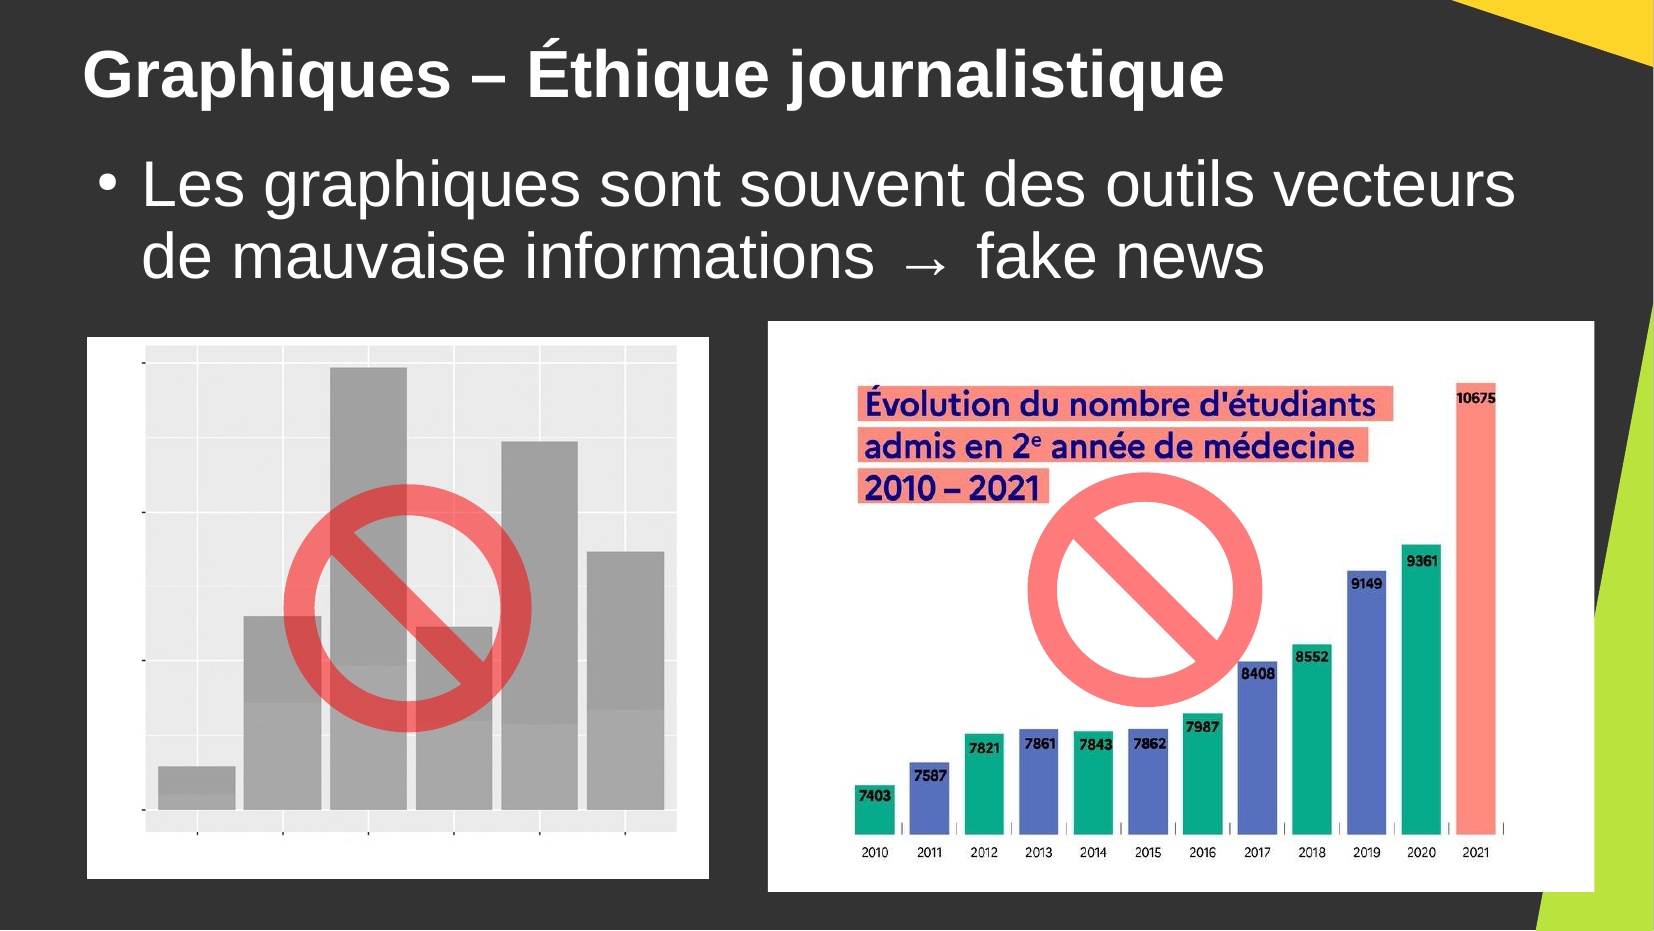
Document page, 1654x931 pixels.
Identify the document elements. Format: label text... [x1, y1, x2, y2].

title Graphiques – Éthique journalistique [82, 37, 1571, 130]
text_box [1451, 0, 1654, 68]
list Les graphiques sont souvent des outils vecteurs de mauvaise informations → fake news [80, 147, 1560, 296]
text_box [283, 484, 532, 733]
picture [767, 321, 1595, 892]
picture [87, 337, 709, 879]
text_box [1027, 472, 1263, 708]
text_box [1535, 299, 1654, 931]
